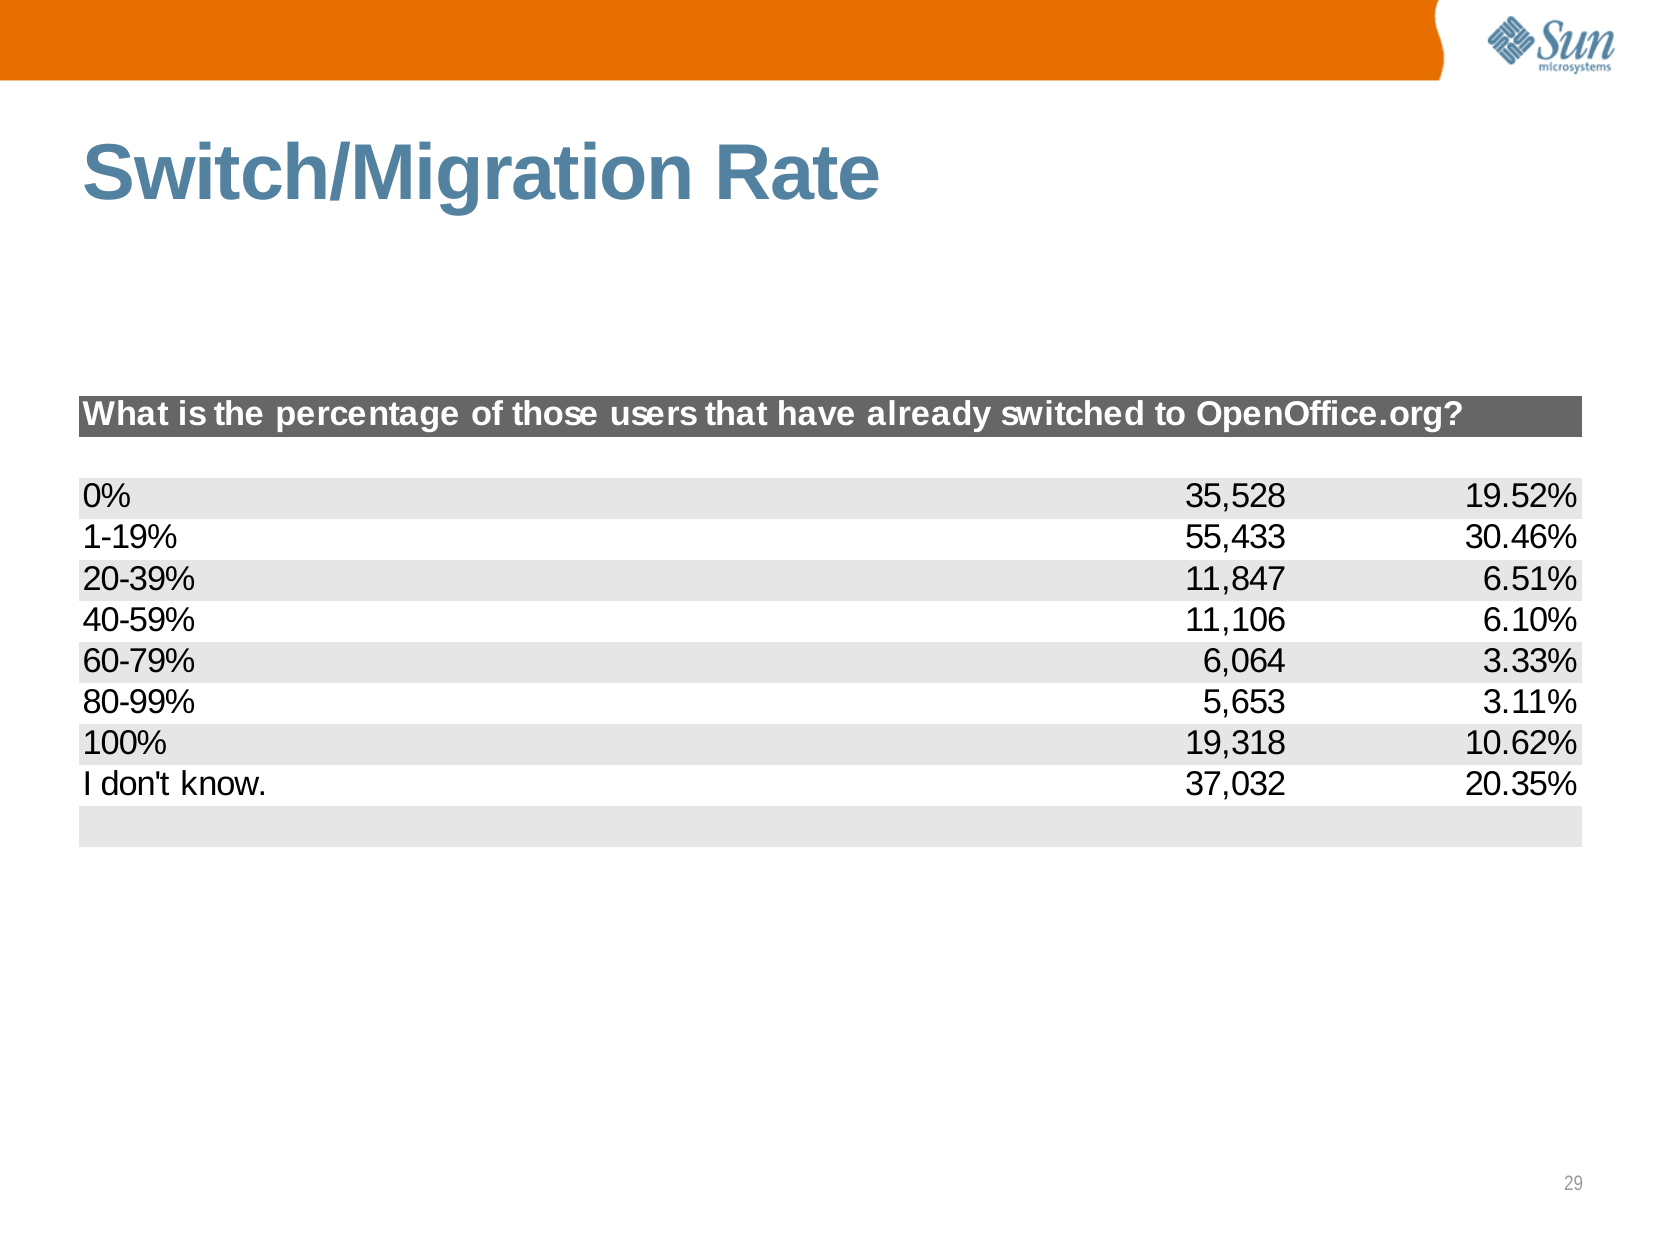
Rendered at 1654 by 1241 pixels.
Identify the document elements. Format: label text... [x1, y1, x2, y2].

picture [0, 0, 1654, 83]
chart [79, 395, 1585, 851]
title Switch/Migration Rate [82, 135, 1585, 251]
